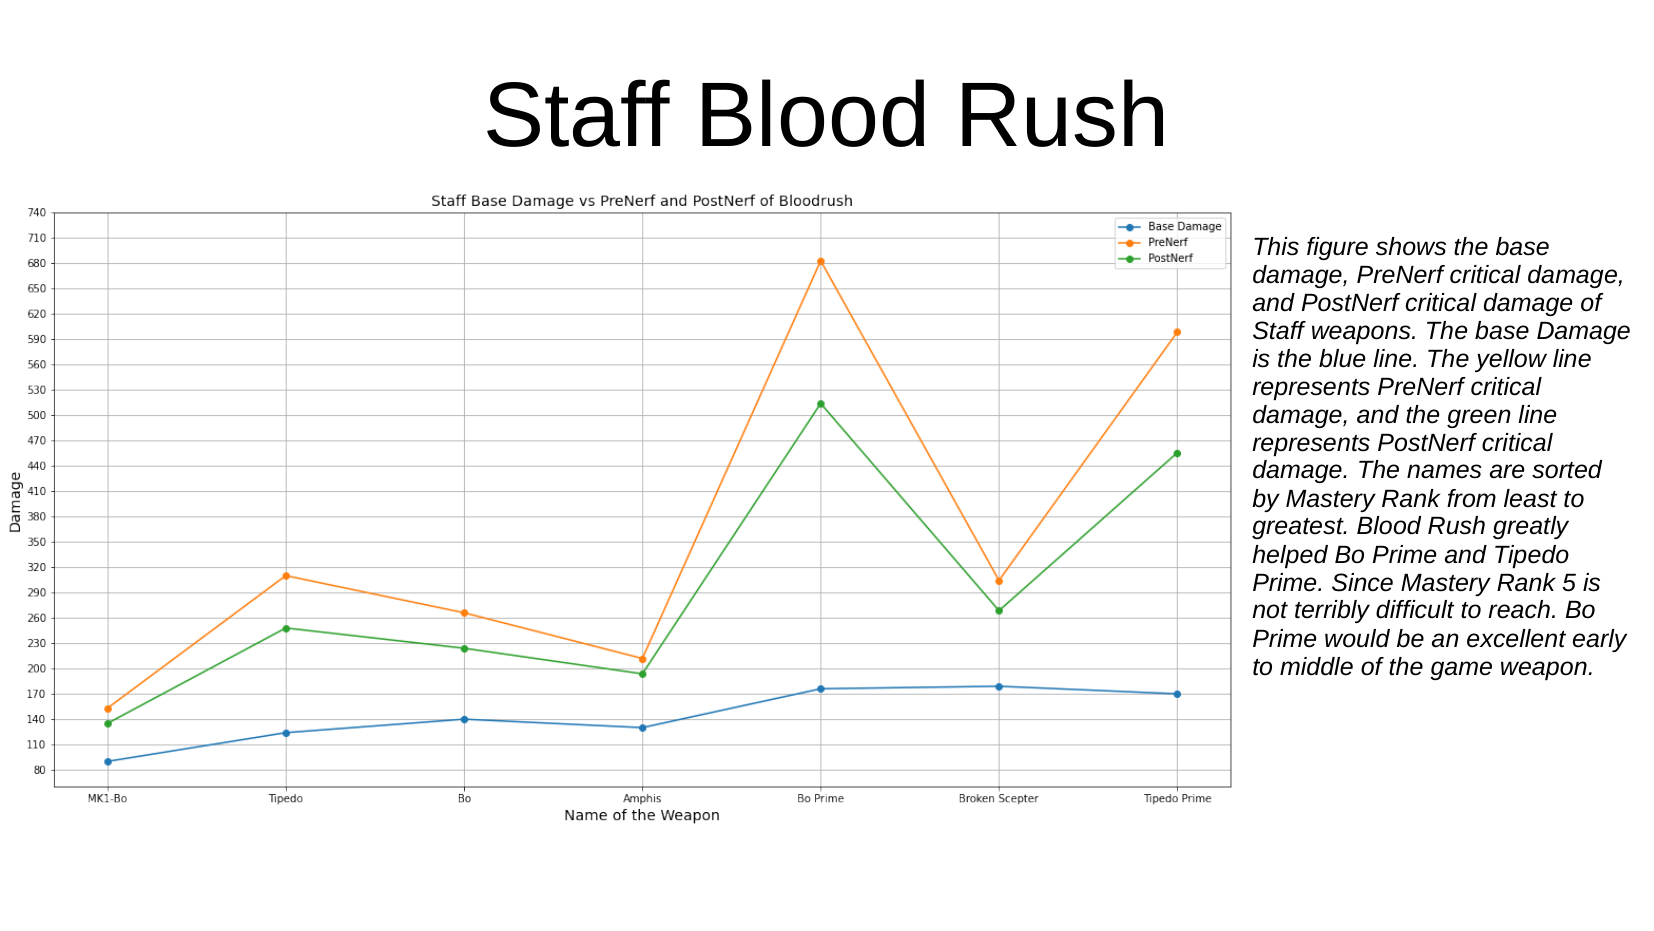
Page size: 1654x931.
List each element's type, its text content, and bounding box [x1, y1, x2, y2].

title Staff Blood Rush [82, 37, 1571, 193]
picture [0, 187, 1238, 831]
text_box This figure shows the base damage, PreNerf critical damage, and PostNerf critical damage of Staff weapons. The base Damage is the blue line. The yellow line represents PreNerf critical damage, and the green line represents PostNerf critical damage. The names are sorted by Mastery Rank from least to greatest. Blood Rush greatly helped Bo Prime and Tipedo Prime. Since Mastery Rank 5 is not terribly difficult to reach. Bo Prime would be an excellent early to middle of the game weapon. [1237, 225, 1651, 688]
